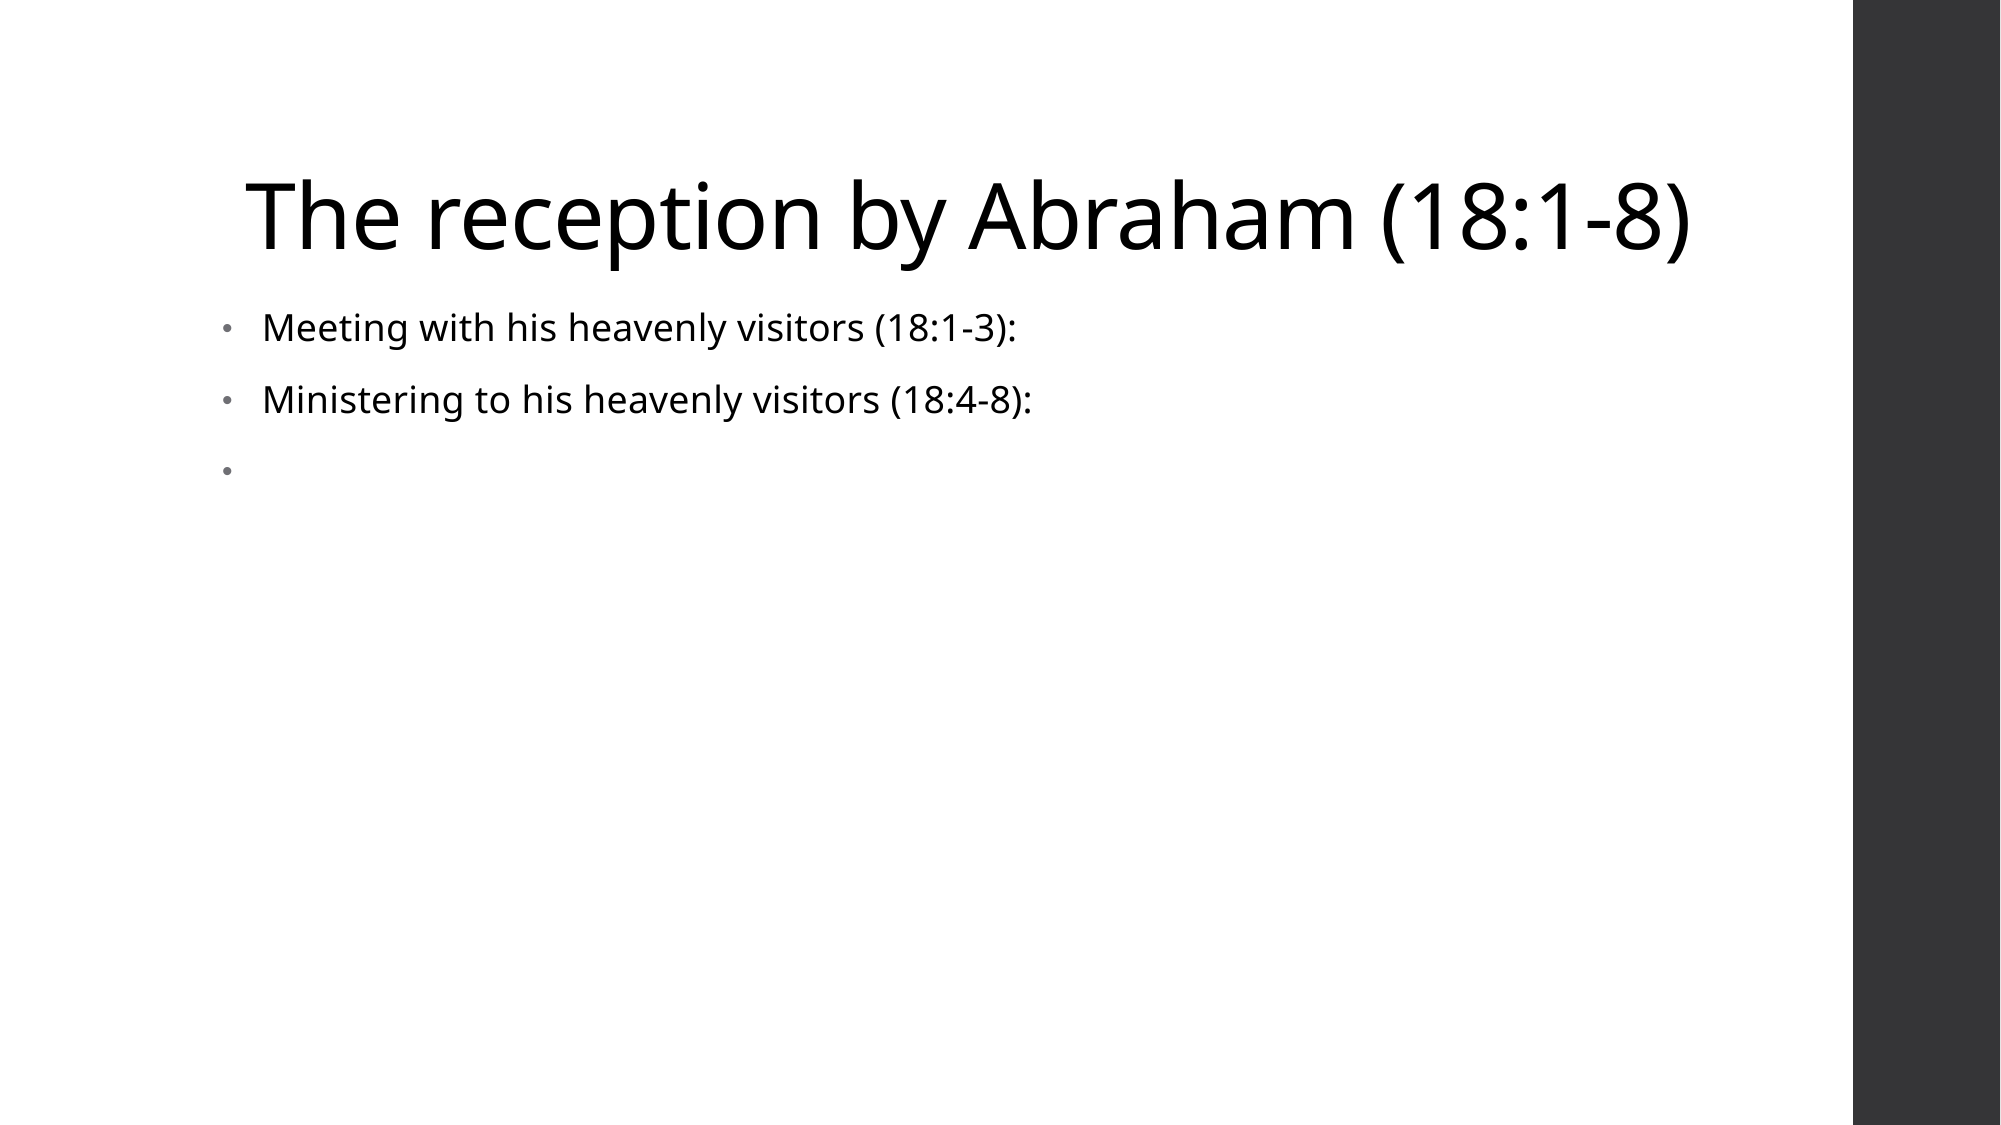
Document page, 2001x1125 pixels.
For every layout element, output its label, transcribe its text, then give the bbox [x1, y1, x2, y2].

list Meeting with his heavenly visitors (18:1-3): Ministering to his heavenly visitors (18:4-8): [206, 299, 1617, 1014]
title The reception by Abraham (18:1-8) [206, 60, 1797, 278]
